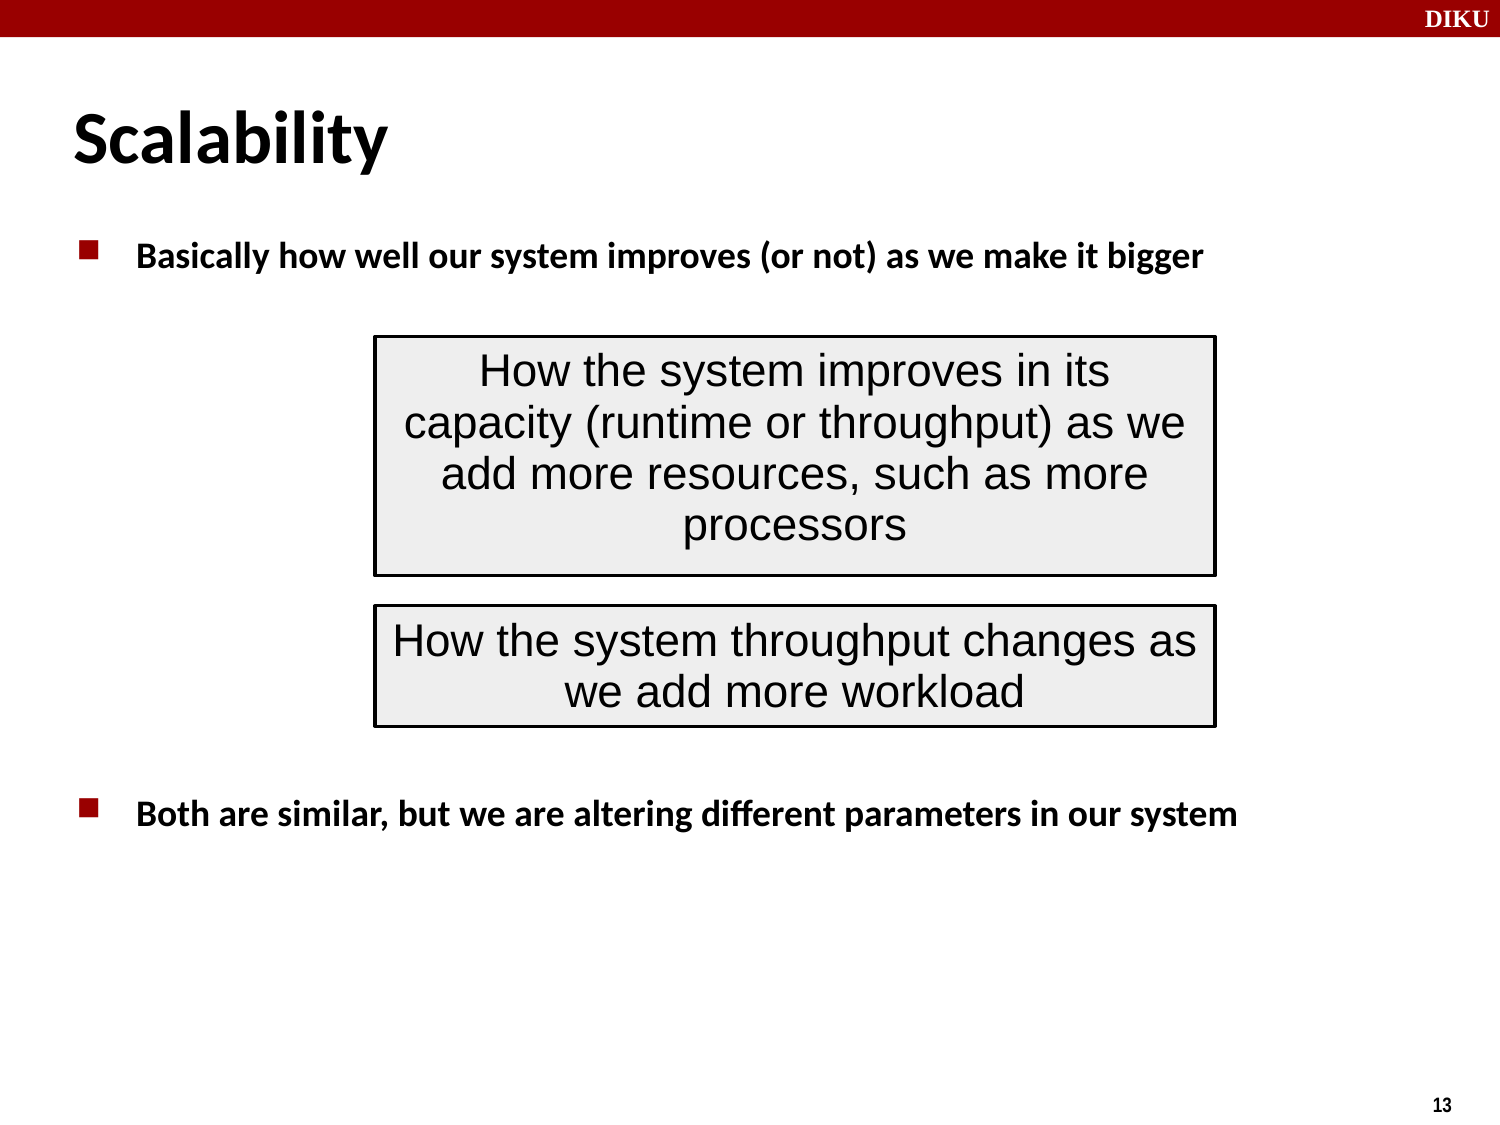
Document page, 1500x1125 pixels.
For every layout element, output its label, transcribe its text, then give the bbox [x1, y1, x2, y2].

text_box Basically how well our system improves (or not) as we make it bigger Both are similar, but we are altering different parameters in our system [65, 223, 1361, 1039]
text_box How the system improves in its capacity (runtime or throughput) as we add more resources, such as more processors [375, 336, 1216, 576]
text_box How the system throughput changes as we add more workload [375, 605, 1216, 727]
text_box Scalability [58, 71, 1304, 197]
